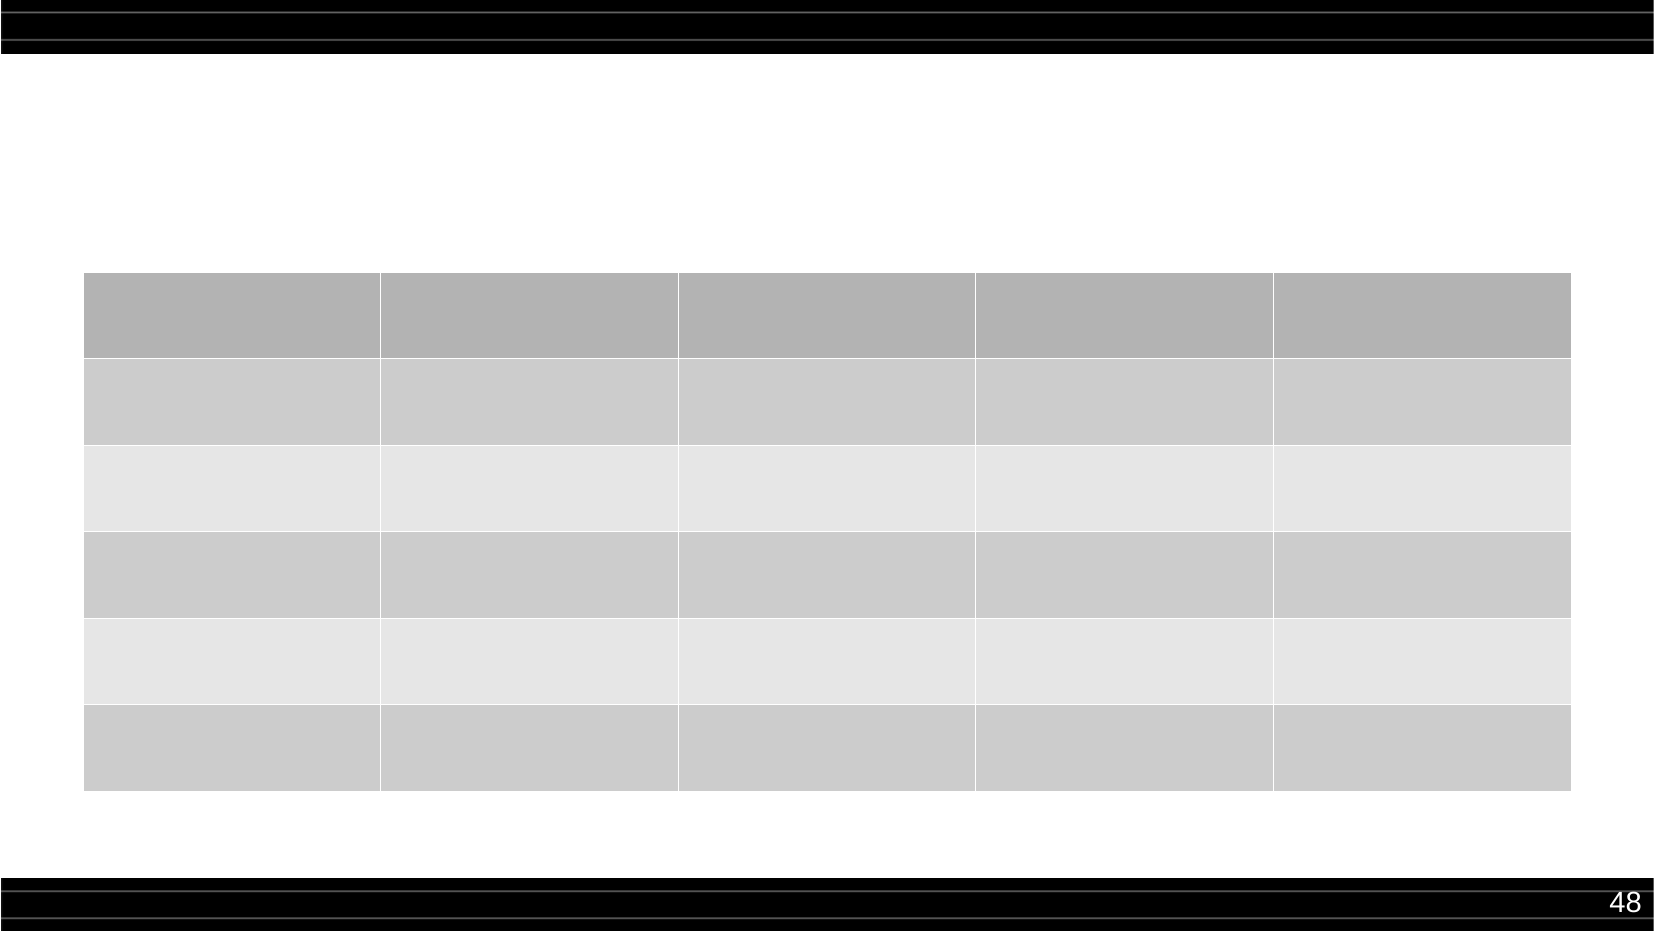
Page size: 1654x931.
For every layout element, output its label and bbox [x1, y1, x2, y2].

table_cell [1274, 359, 1571, 445]
table_cell [381, 359, 678, 445]
table_cell [1274, 705, 1571, 791]
table_header [1274, 273, 1571, 358]
table_header [84, 273, 380, 358]
table_cell [679, 446, 975, 531]
table_cell [679, 532, 975, 618]
table_cell [84, 446, 380, 531]
table_cell [381, 619, 678, 704]
table_cell [84, 619, 380, 704]
table_cell [84, 705, 380, 791]
table_header [679, 273, 975, 358]
table_cell [381, 532, 678, 618]
table_cell [1274, 446, 1571, 531]
table_cell [679, 619, 975, 704]
table_cell [1274, 532, 1571, 618]
table_header [381, 273, 678, 358]
table_cell [976, 446, 1273, 531]
table_cell [976, 532, 1273, 618]
picture [1, 0, 1654, 54]
table_cell [976, 359, 1273, 445]
picture [1, 878, 1654, 931]
table_cell [381, 446, 678, 531]
table_cell [381, 705, 678, 791]
table_cell [976, 619, 1273, 704]
table_cell [679, 705, 975, 791]
table_cell [1274, 619, 1571, 704]
table_cell [84, 359, 380, 445]
table_cell [84, 532, 380, 618]
table_cell [976, 705, 1273, 791]
table_header [976, 273, 1273, 358]
table_cell [679, 359, 975, 445]
